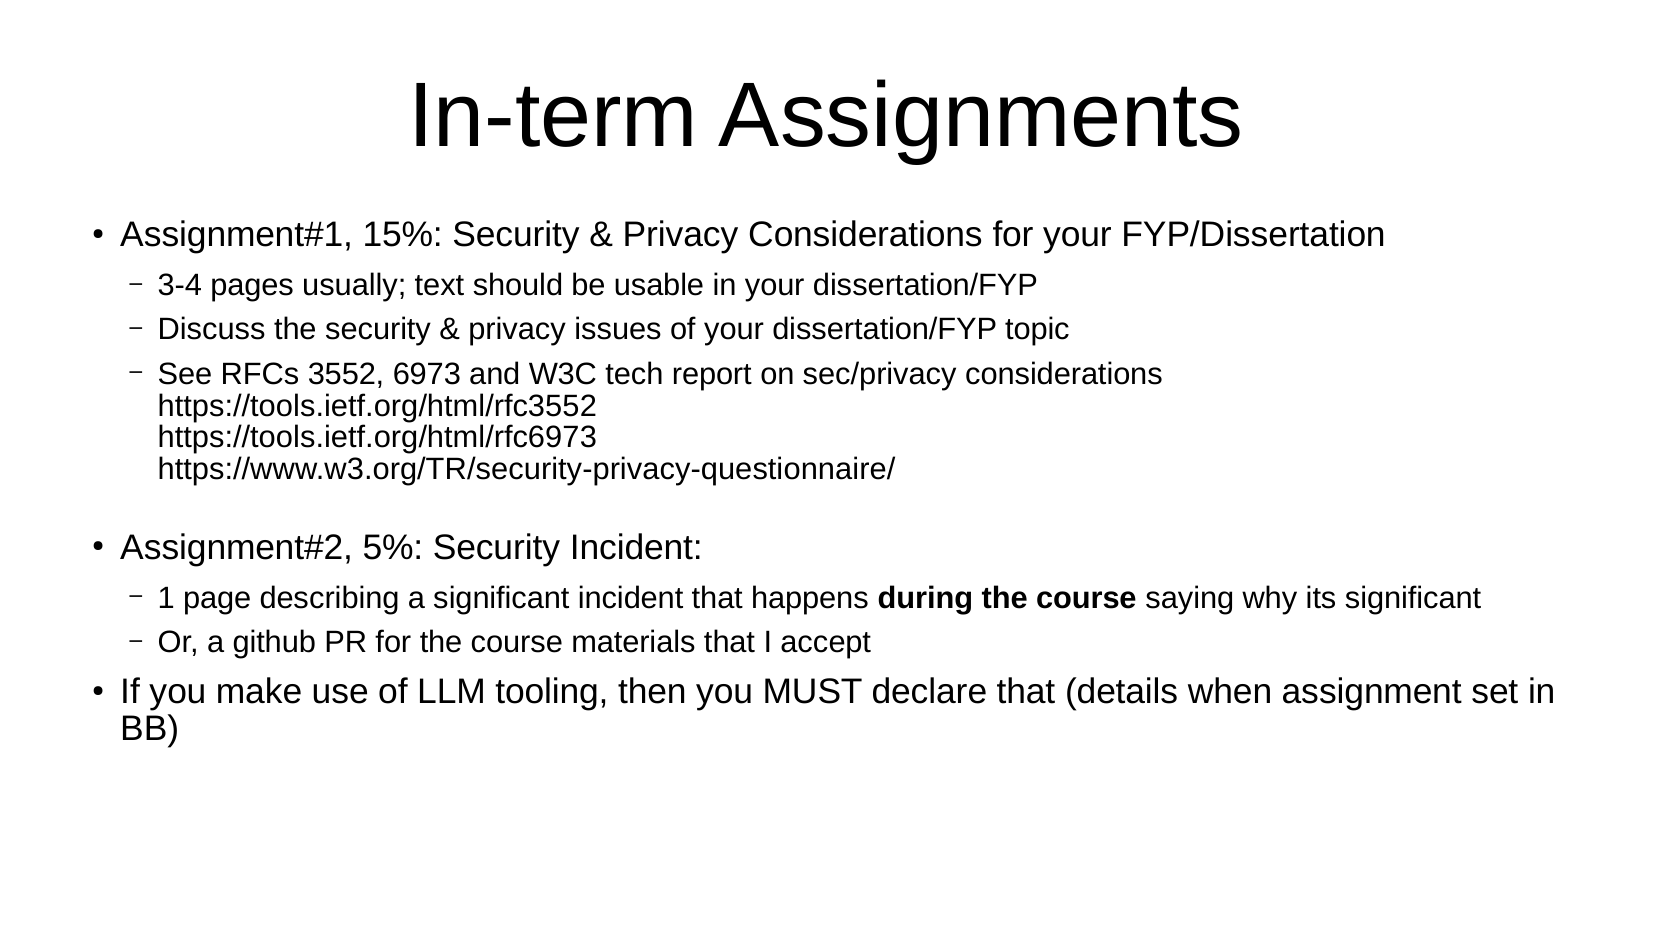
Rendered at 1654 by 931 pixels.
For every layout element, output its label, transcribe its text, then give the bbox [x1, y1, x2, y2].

title In-term Assignments [82, 37, 1571, 193]
list Assignment#1, 15%: Security & Privacy Considerations for your FYP/Dissertation 3-4 pages usually; text should be usable in your dissertation/FYP Discuss the security & privacy issues of your dissertation/FYP topic See RFCs 3552, 6973 and W3C tech report on sec/privacy considerations https://tools.ietf.org/html/rfc3552 https://tools.ietf.org/html/rfc6973 https://www.w3.org/TR/security-privacy-questionnaire/ Assignment#2, 5%: Security Incident: 1 page describing a significant incident that happens during the course saying why its significant Or, a github PR for the course materials that I accept If you make use of LLM tooling, then you MUST declare that (details when assignment set in BB) [82, 217, 1571, 758]
